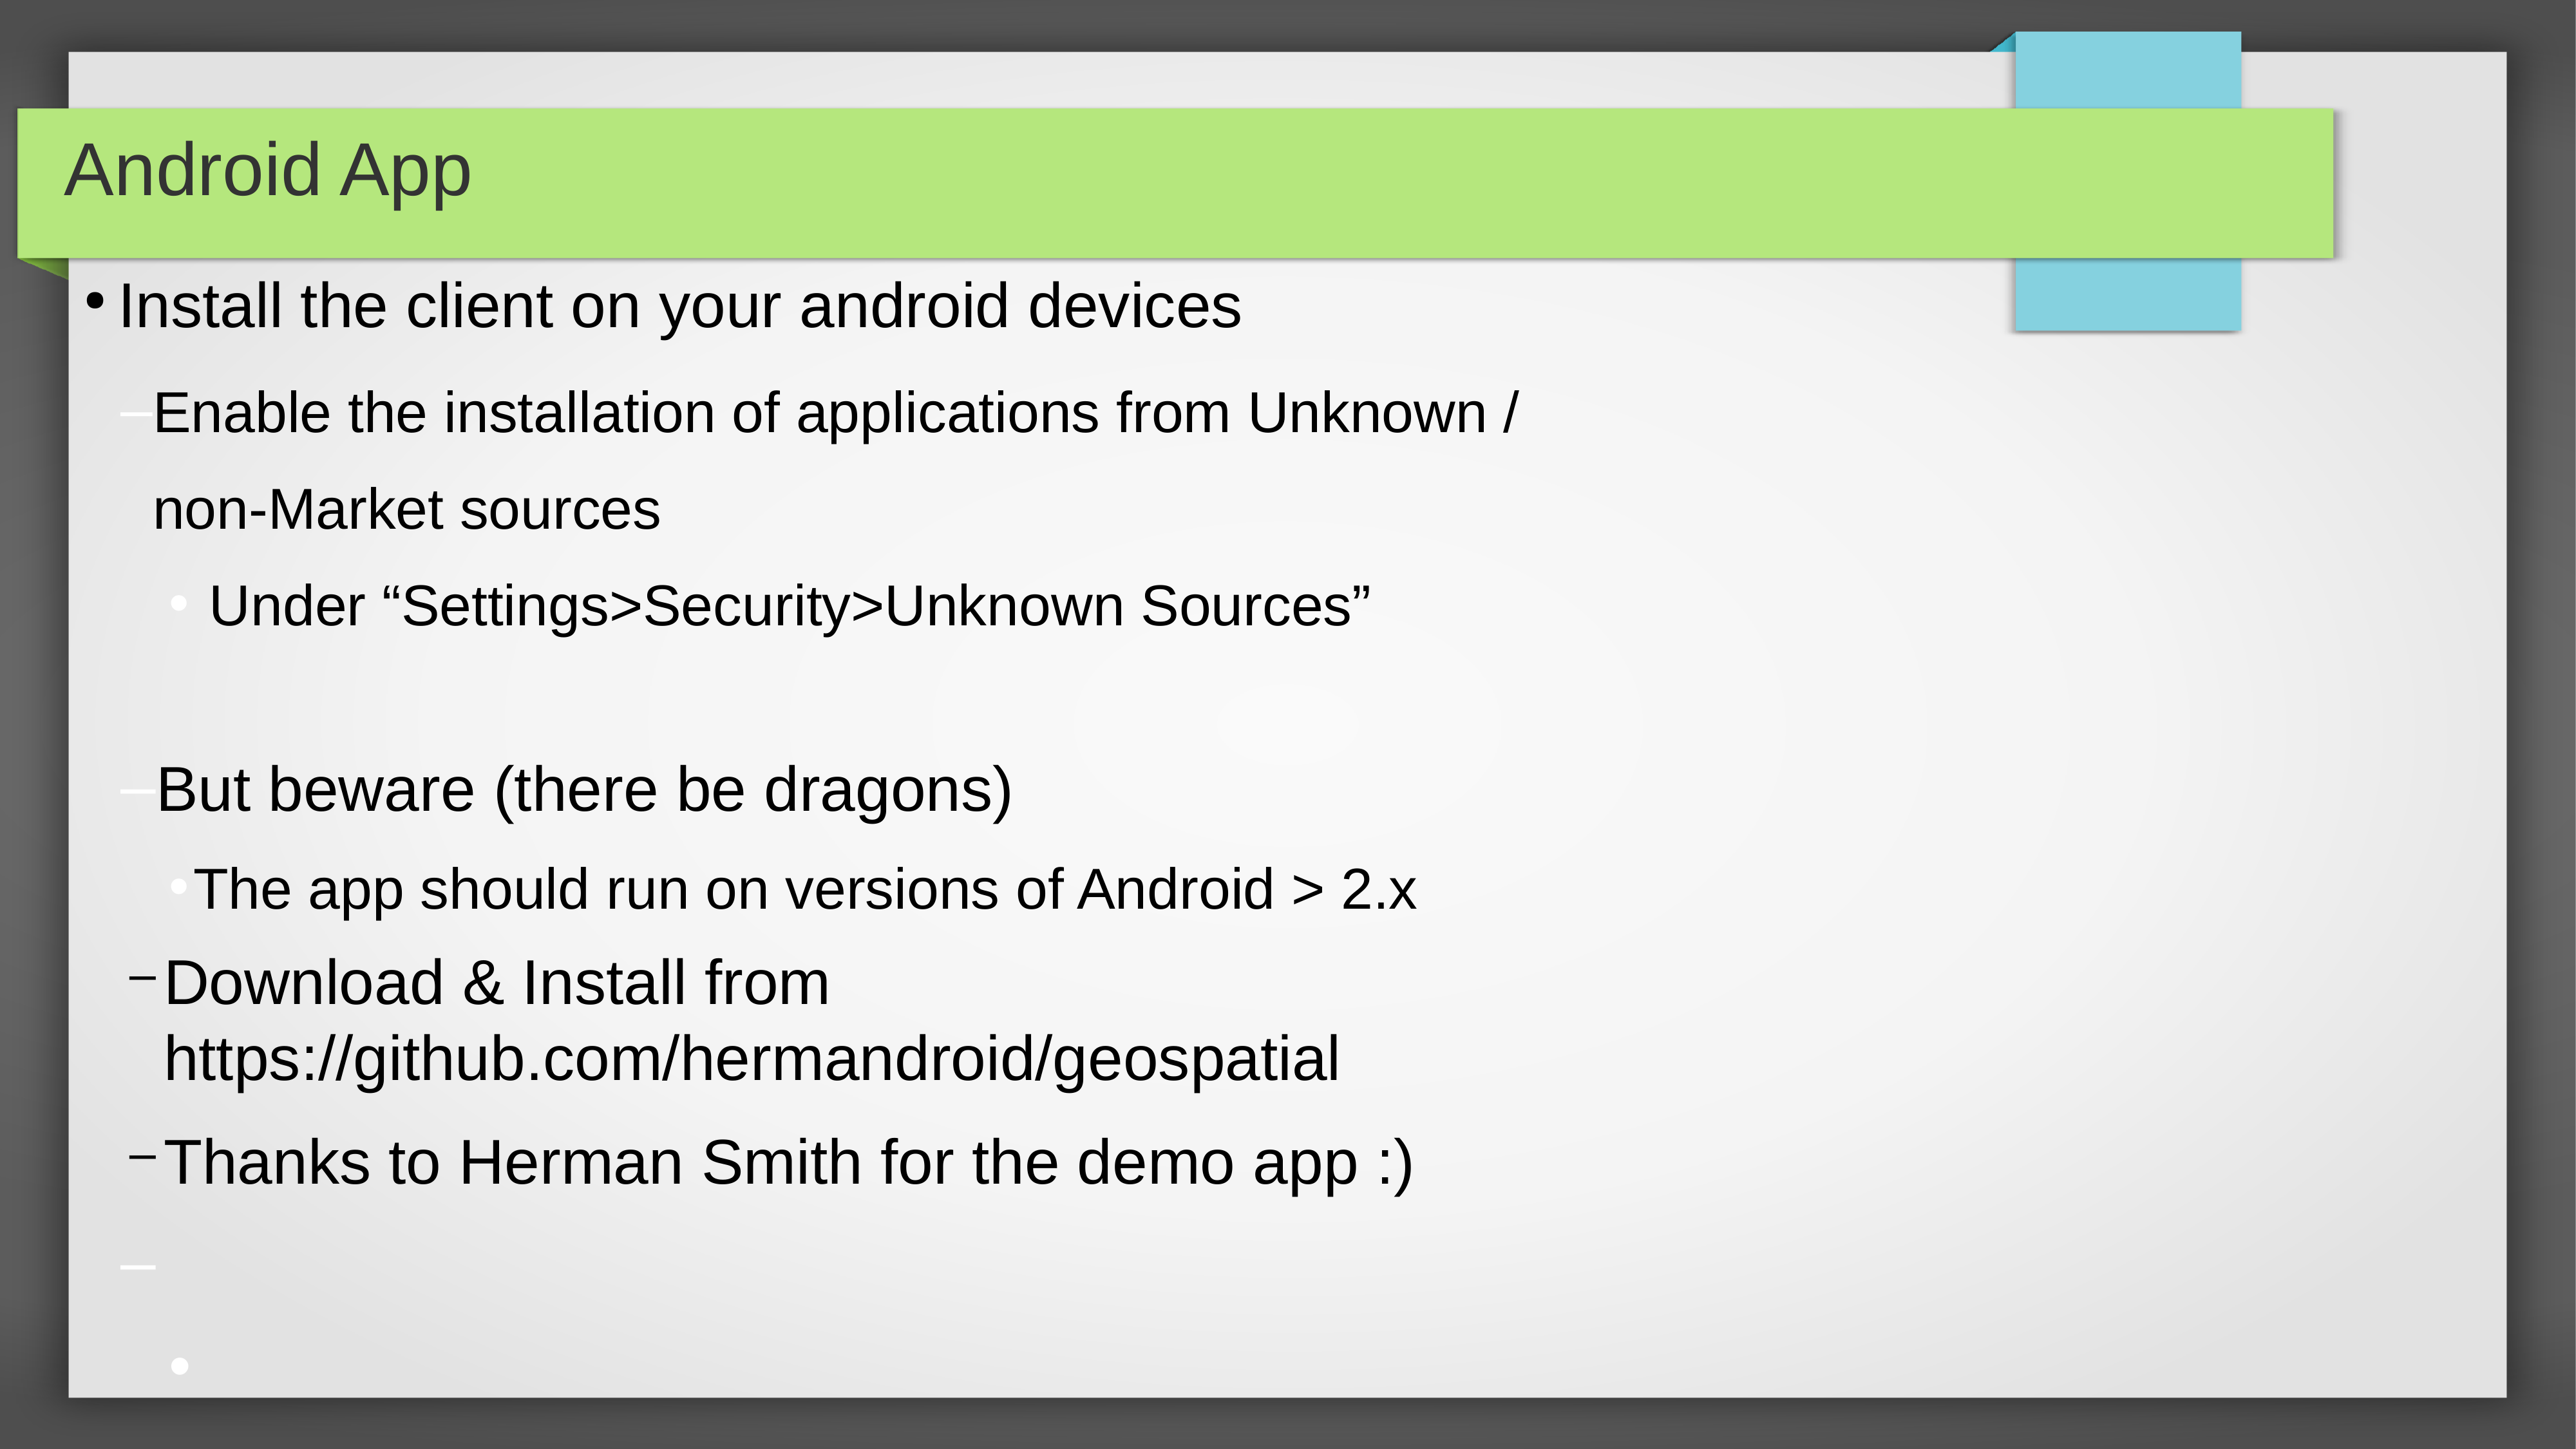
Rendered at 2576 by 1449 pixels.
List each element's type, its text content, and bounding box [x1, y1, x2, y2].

list Install the client on your android devices Enable the installation of applications from Unknown / non-Market sources Under “Settings>Security>Unknown Sources” But beware (there be dragons) The app should run on versions of Android > 2.x Download & Install from https://github.com/hermandroid/geospatial Thanks to Herman Smith for the demo app :) [72, 264, 1735, 1449]
title Android App [59, 78, 2488, 253]
picture [0, 0, 2576, 1449]
